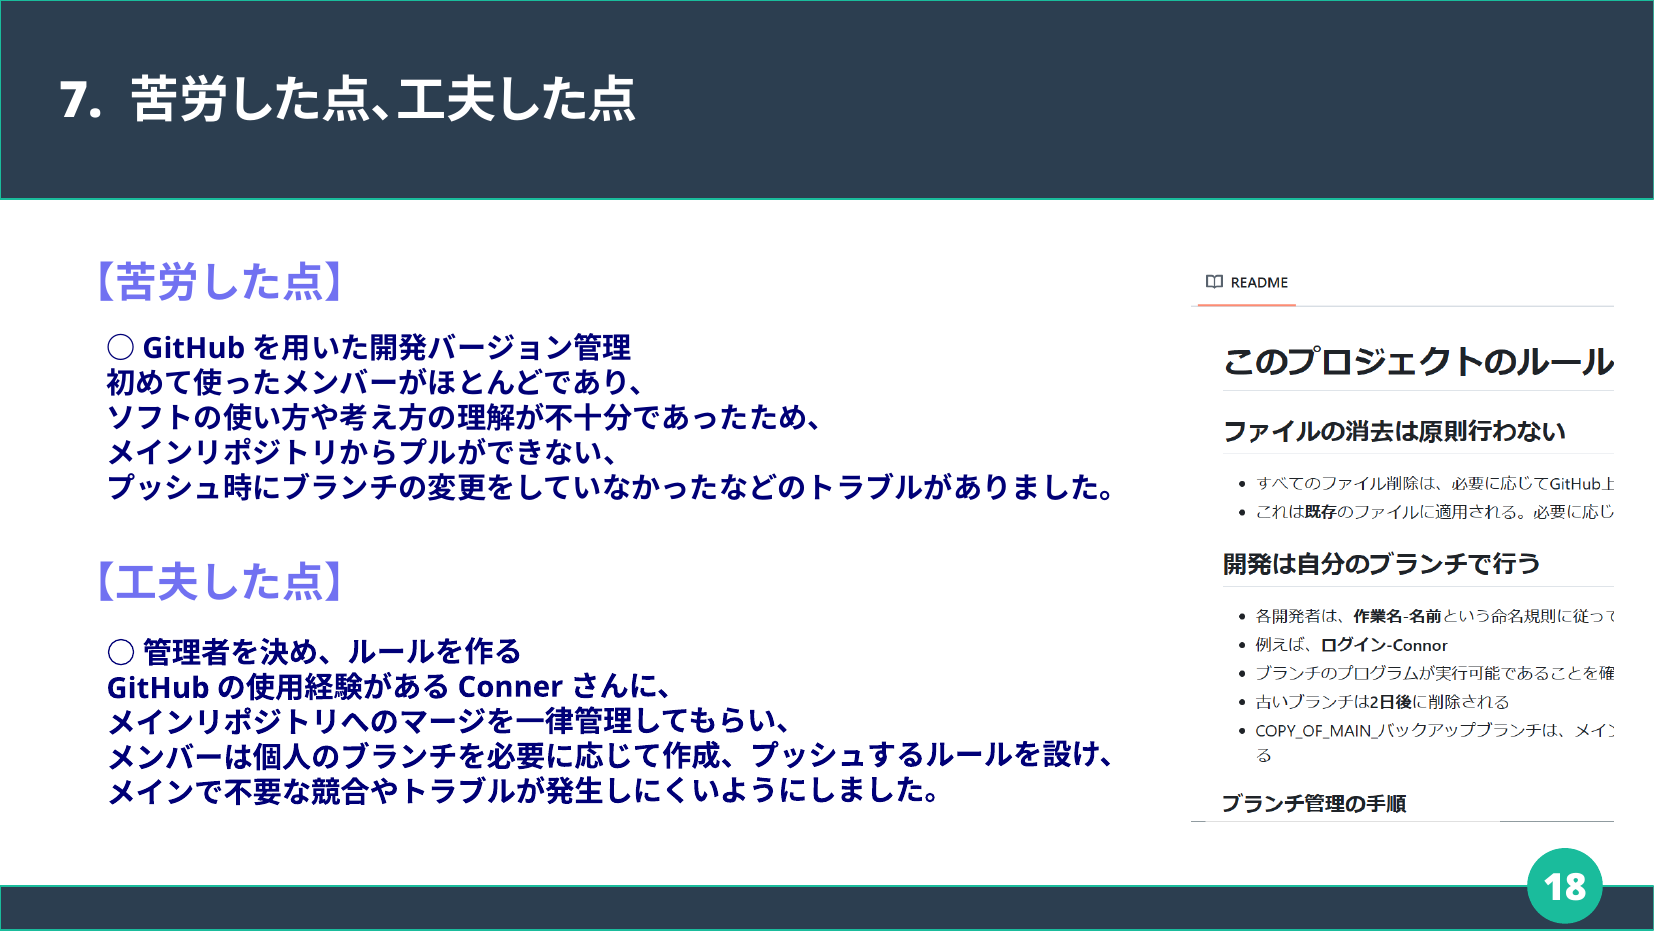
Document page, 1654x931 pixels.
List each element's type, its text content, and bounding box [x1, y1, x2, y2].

text_box ○GitHubを用いた開発バージョン管理 初めて使ったメンバーがほとんどであり、 ソフトの使い方や考え方の理解が不十分であったため、 メインリポジトリからプルができない、 プッシュ時にブランチの変更をしていなかったなどのトラブルがありました。 [58, 320, 1536, 535]
text_box 【苦労した点】 [59, 236, 1536, 320]
title 7. 苦労した点、工夫した点 [59, 37, 1595, 156]
picture [1191, 260, 1614, 822]
text_box ○管理者を決め、ルールを作る GitHubの使用経験があるConnerさんに、 メインリポジトリへのマージを一律管理してもらい、 メンバーは個人のブランチを必要に応じて作成、プッシュするルールを設け、 メインで不要な競合やトラブルが発生しにくいようにしました。 [88, 620, 1506, 818]
text_box 【工夫した点】 [58, 535, 1536, 621]
